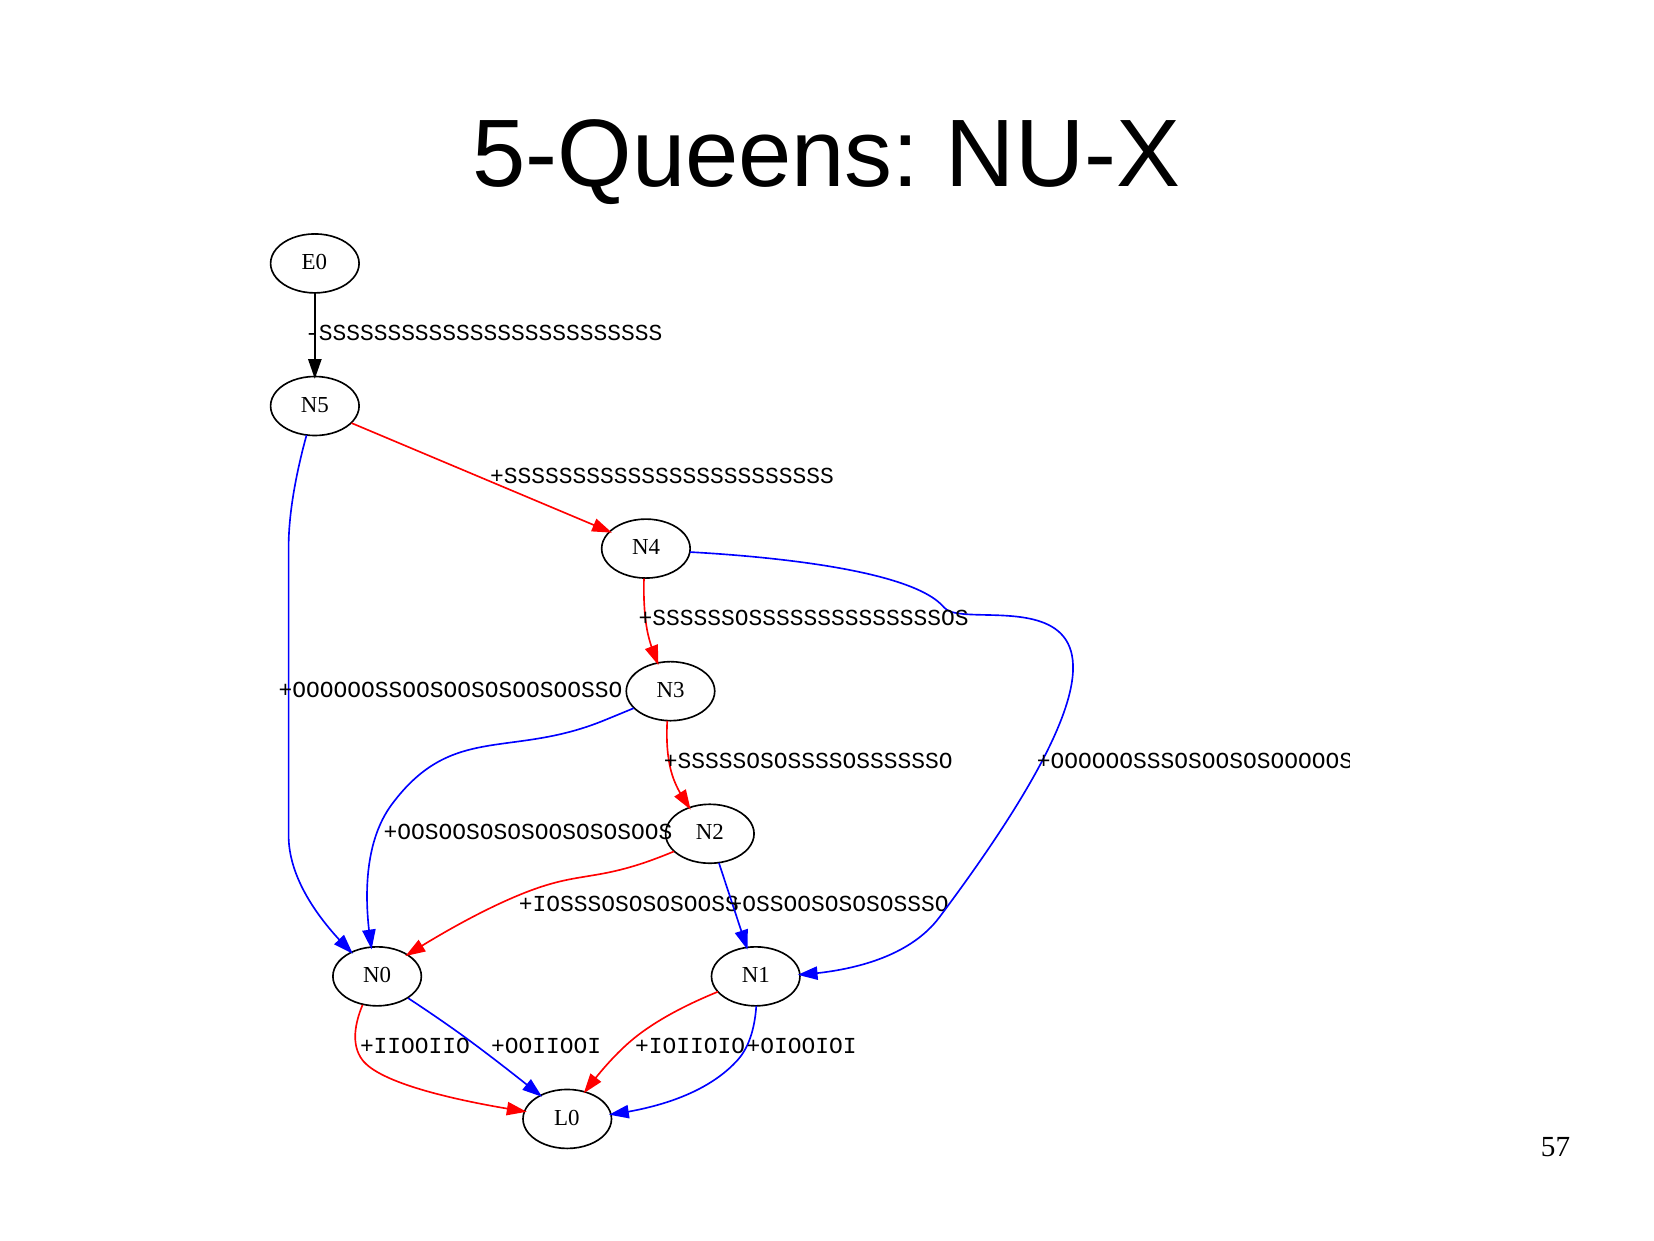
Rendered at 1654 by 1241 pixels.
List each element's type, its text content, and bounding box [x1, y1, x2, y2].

picture [264, 227, 1350, 1156]
title 5-Queens: NU-X [82, 49, 1571, 257]
